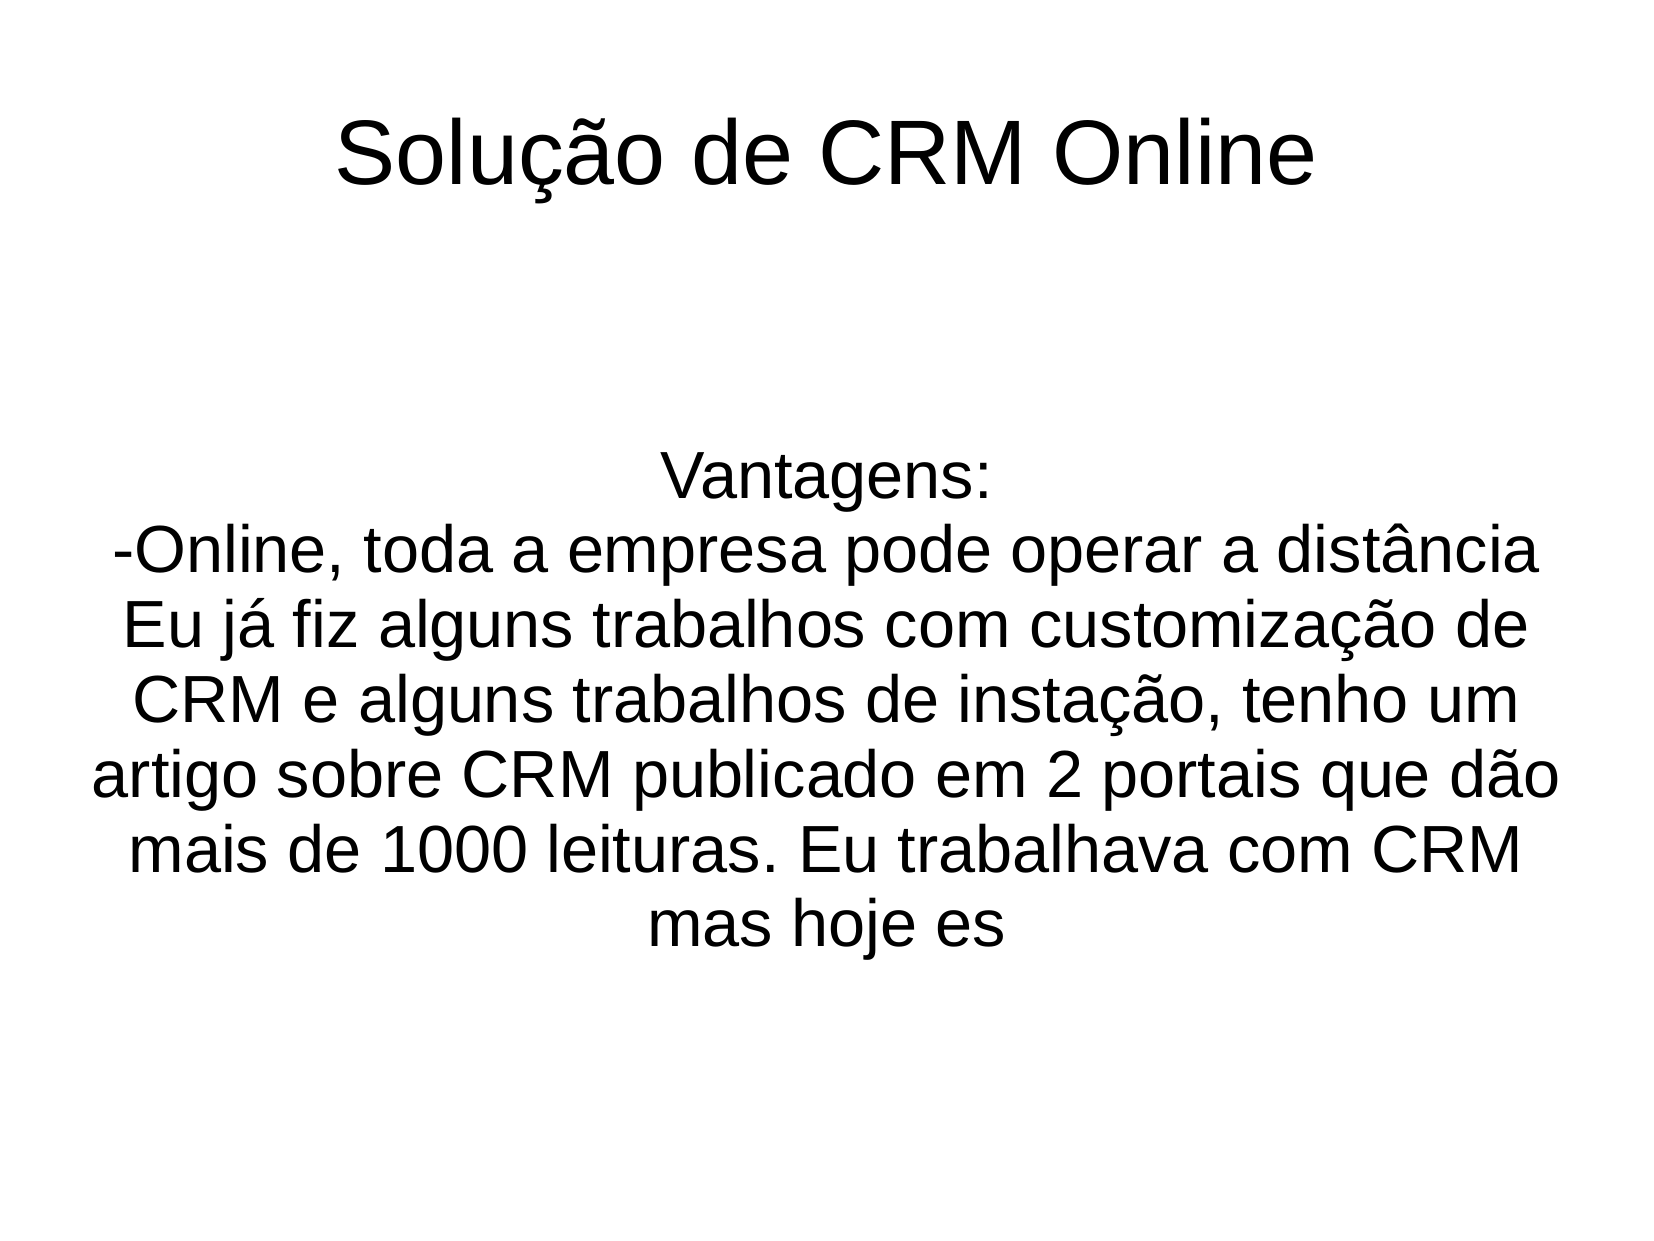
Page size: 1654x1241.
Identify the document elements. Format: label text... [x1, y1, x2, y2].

title Solução de CRM Online [82, 56, 1571, 250]
text_box Vantagens: -Online, toda a empresa pode operar a distância Eu já fiz alguns trabalhos com customização de CRM e alguns trabalhos de instação, tenho um artigo sobre CRM publicado em 2 portais que dão mais de 1000 leituras. Eu trabalhava com CRM mas hoje es [82, 297, 1571, 1102]
